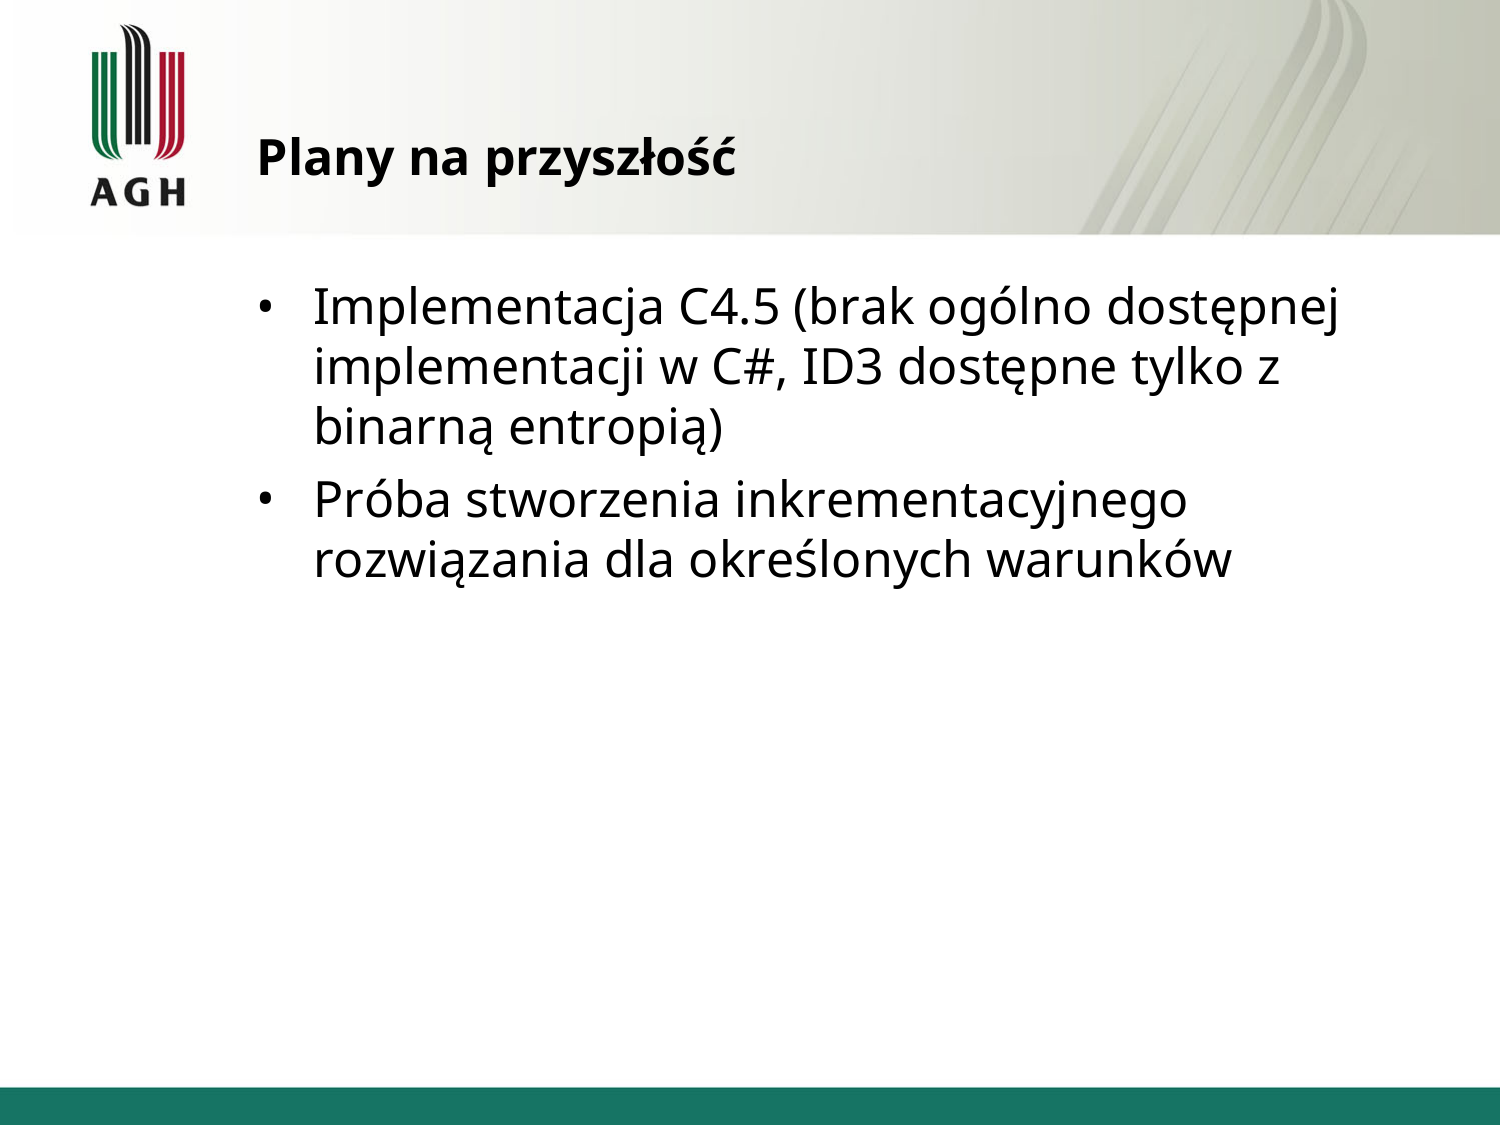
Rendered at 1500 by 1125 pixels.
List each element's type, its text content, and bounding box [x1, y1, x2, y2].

picture [0, 0, 1500, 1125]
list Implementacja C4.5 (brak ogólno dostępnej implementacji w C#, ID3 dostępne tylko z binarną entropią) Próba stworzenia inkrementacyjnego rozwiązania dla określonych warunków [242, 267, 1425, 1005]
title Plany na przyszłość [242, 78, 1425, 233]
